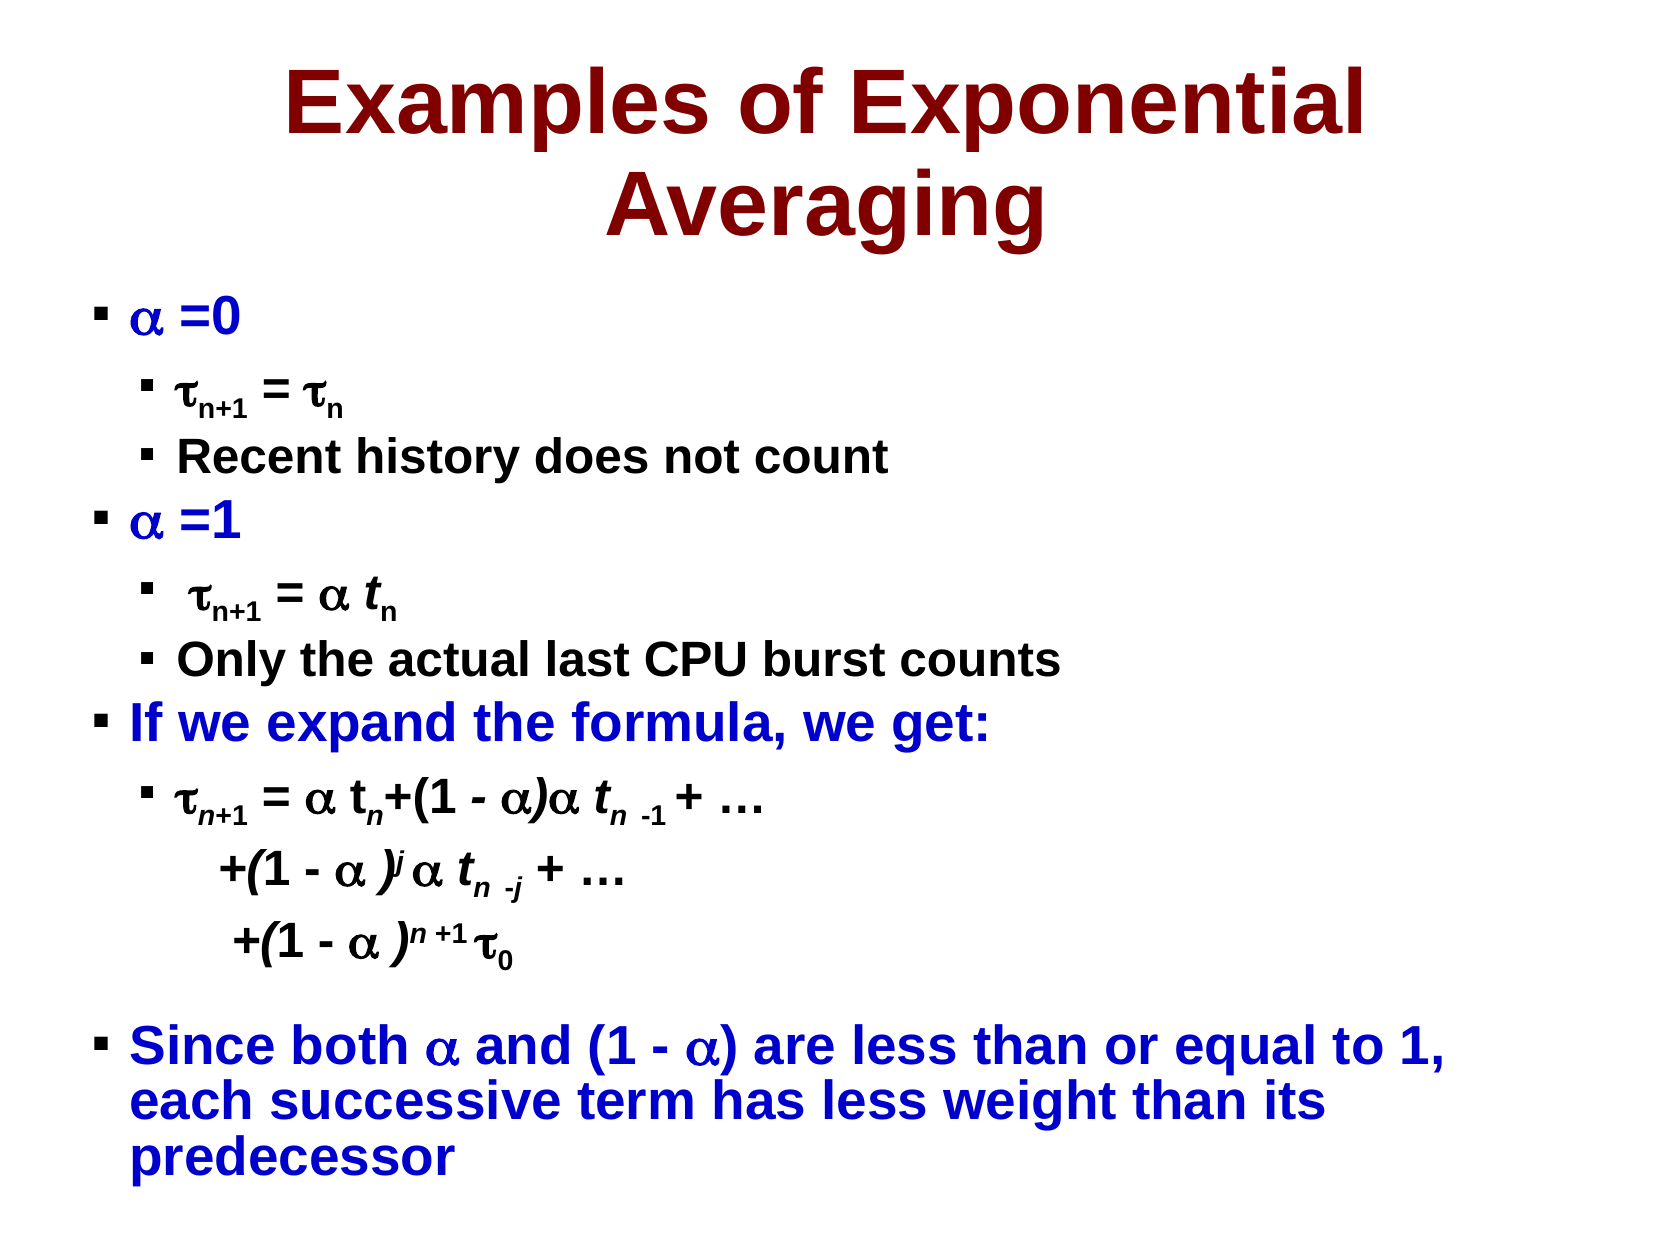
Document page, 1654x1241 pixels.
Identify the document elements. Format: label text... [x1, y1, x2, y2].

list  =0 n+1 = n Recent history does not count  =1 n+1 =  tn Only the actual last CPU burst counts If we expand the formula, we get: n+1 =  tn+(1 - ) tn -1 + … +(1 -  )j  tn -j + … +(1 -  )n +1 0 Since both  and (1 - ) are less than or equal to 1, each successive term has less weight than its predecessor [82, 290, 1583, 1193]
title Examples of Exponential Averaging [82, 49, 1571, 257]
